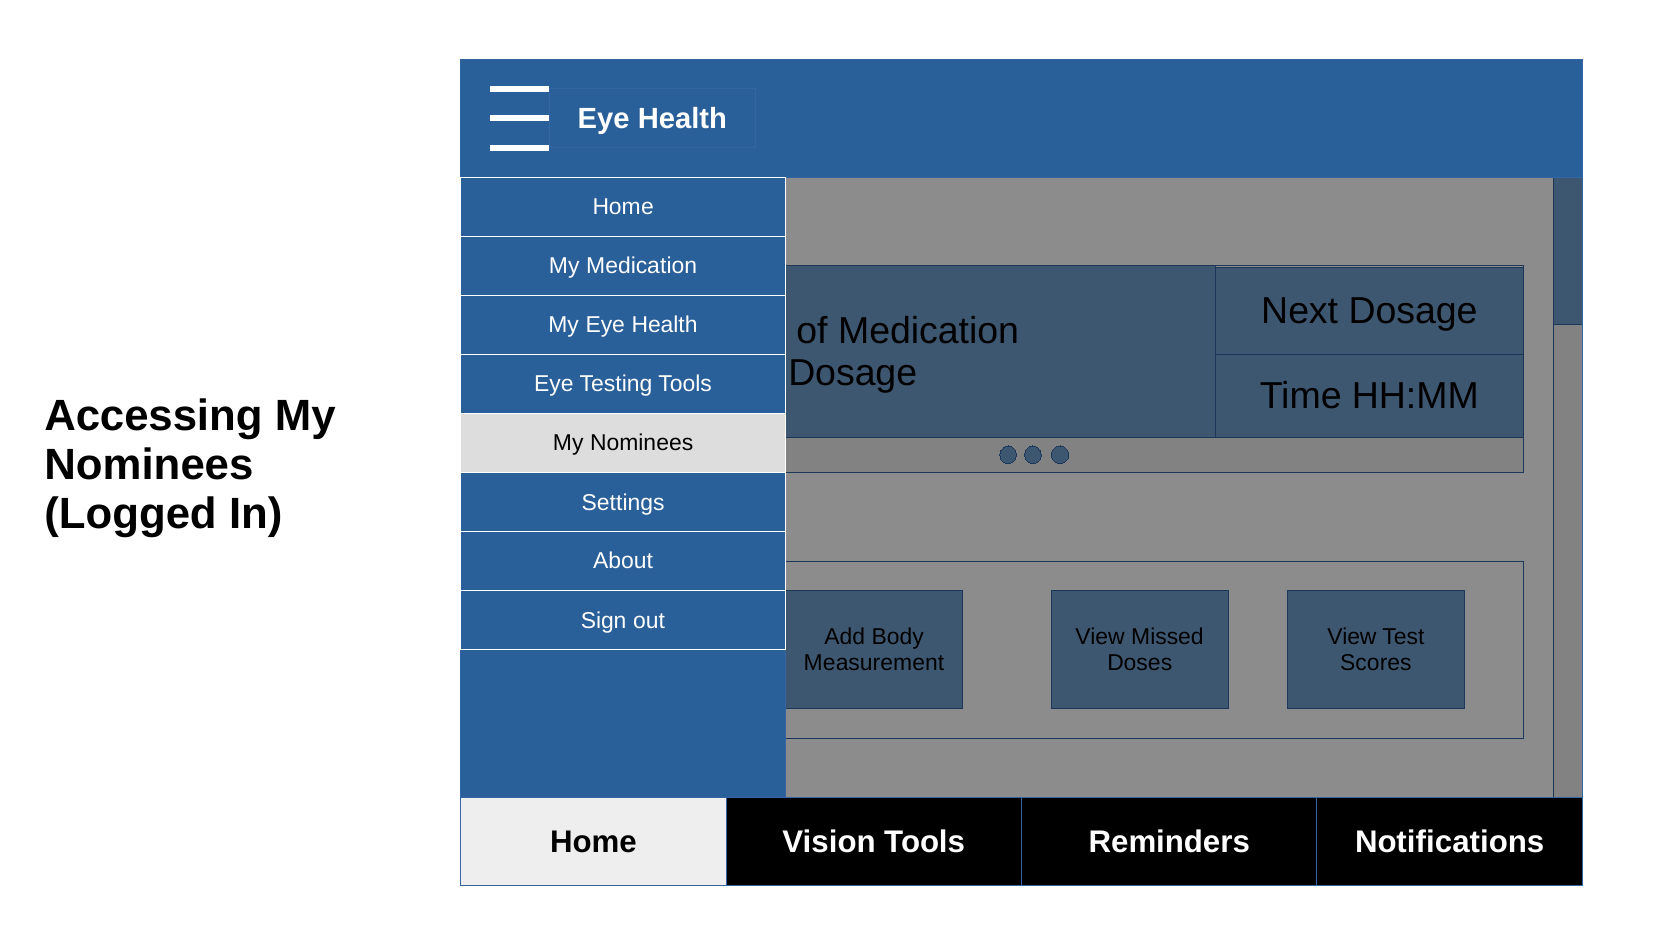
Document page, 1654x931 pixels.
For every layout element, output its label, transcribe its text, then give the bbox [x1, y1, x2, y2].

text_box Eye Testing Tools [460, 355, 786, 413]
text_box Vision Tools [726, 798, 1021, 886]
text_box Notifications [1316, 798, 1583, 886]
text_box My Eye Health [460, 295, 786, 355]
text_box [460, 59, 1583, 798]
text_box Eye Health [549, 88, 756, 148]
text_box Home [460, 798, 726, 886]
text_box Home [460, 177, 786, 236]
text_box My Medication [460, 236, 786, 295]
text_box Accessing My Nominees (Logged In) [29, 383, 443, 546]
text_box My Nominees [460, 413, 786, 473]
text_box Sign out [460, 591, 786, 650]
text_box About [460, 532, 786, 591]
text_box Reminders [1021, 798, 1316, 886]
text_box Settings [460, 473, 786, 532]
